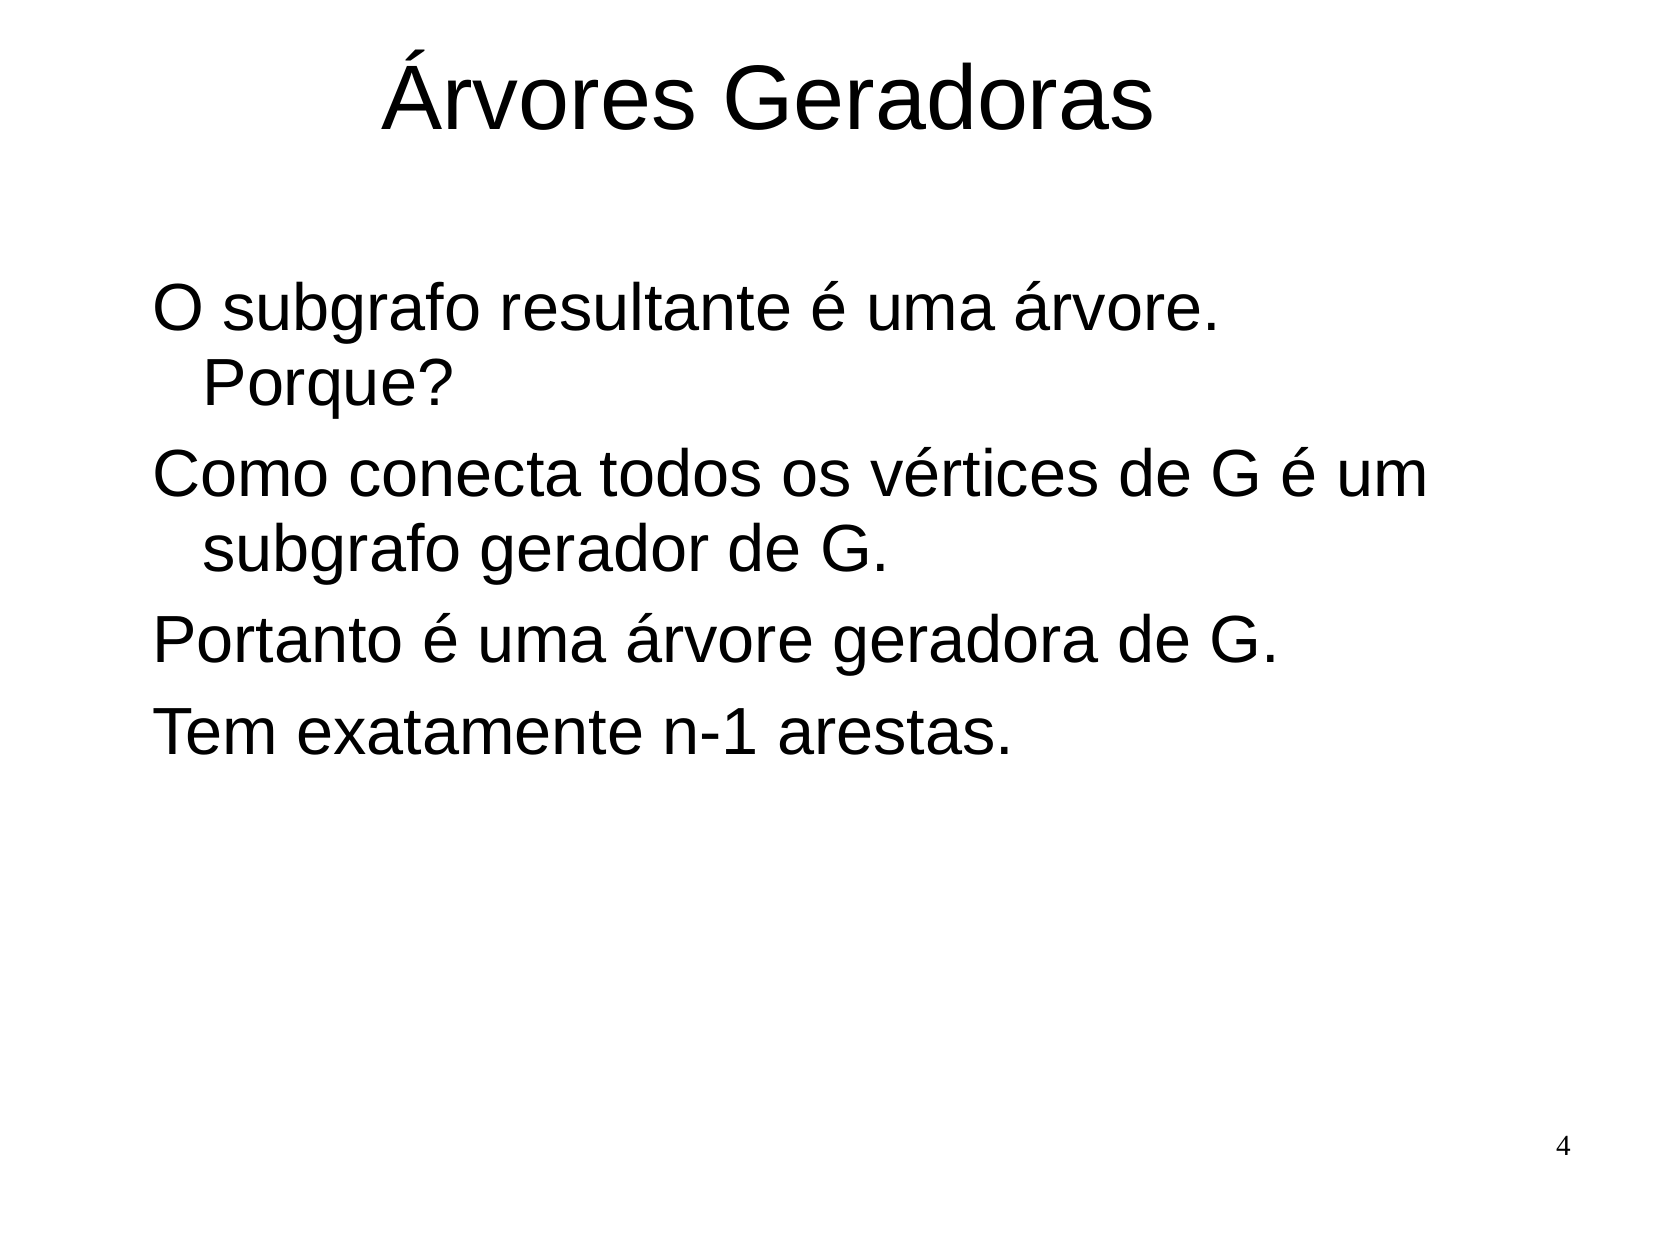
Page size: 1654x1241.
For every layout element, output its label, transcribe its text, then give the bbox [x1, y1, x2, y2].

list O subgrafo resultante é uma árvore. Porque? Como conecta todos os vértices de G é um subgrafo gerador de G. Portanto é uma árvore geradora de G. Tem exatamente n-1 arestas. [137, 262, 1450, 926]
title Árvores Geradoras [237, 38, 1300, 157]
